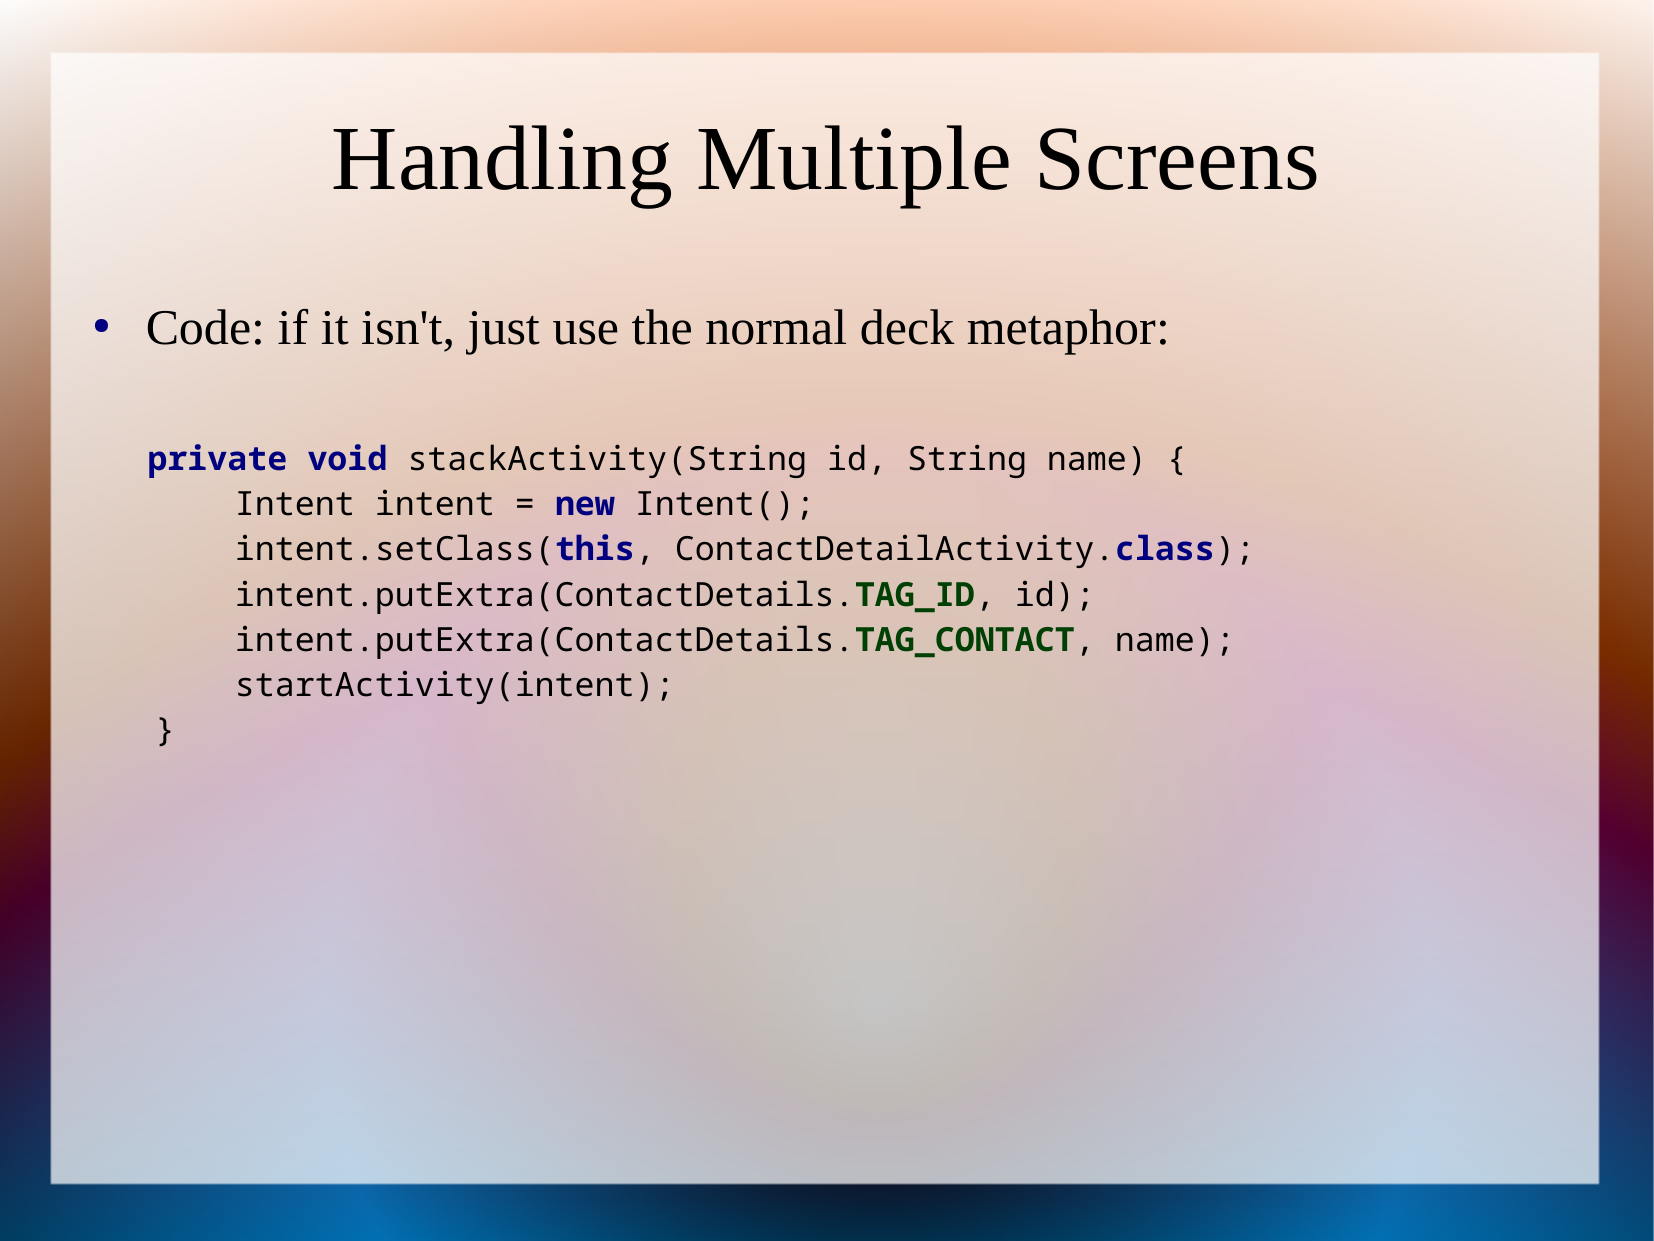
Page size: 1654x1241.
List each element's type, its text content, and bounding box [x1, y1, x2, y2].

picture [0, 0, 1654, 1241]
list Code: if it isn't, just use the normal deck metaphor: private void stackActivity(String id, String name) { Intent intent = new Intent(); intent.setClass(this, ContactDetailActivity.class); intent.putExtra(ContactDetails.TAG_ID, id); intent.putExtra(ContactDetails.TAG_CONTACT, name); startActivity(intent); } [75, 300, 1564, 1119]
title Handling Multiple Screens [82, 55, 1571, 263]
